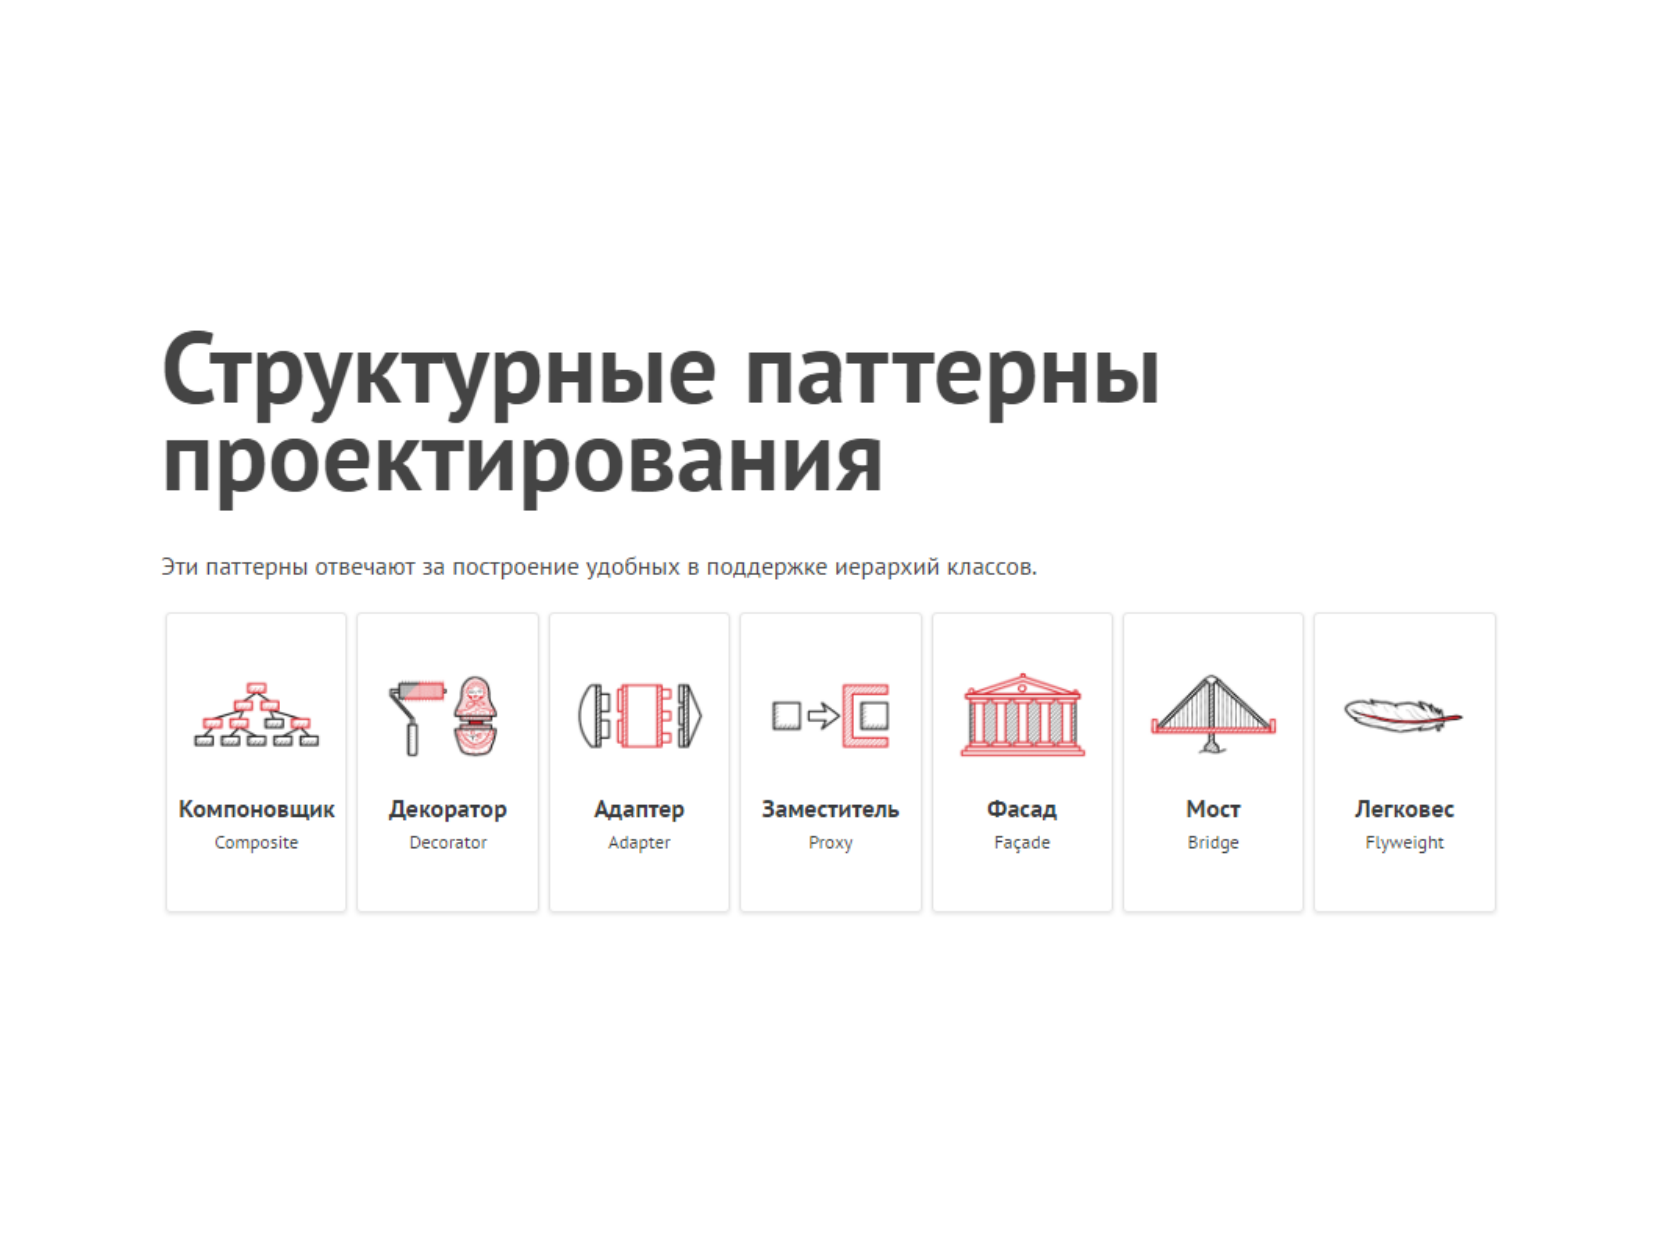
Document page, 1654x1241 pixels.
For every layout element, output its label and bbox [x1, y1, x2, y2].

picture [122, 320, 1542, 927]
